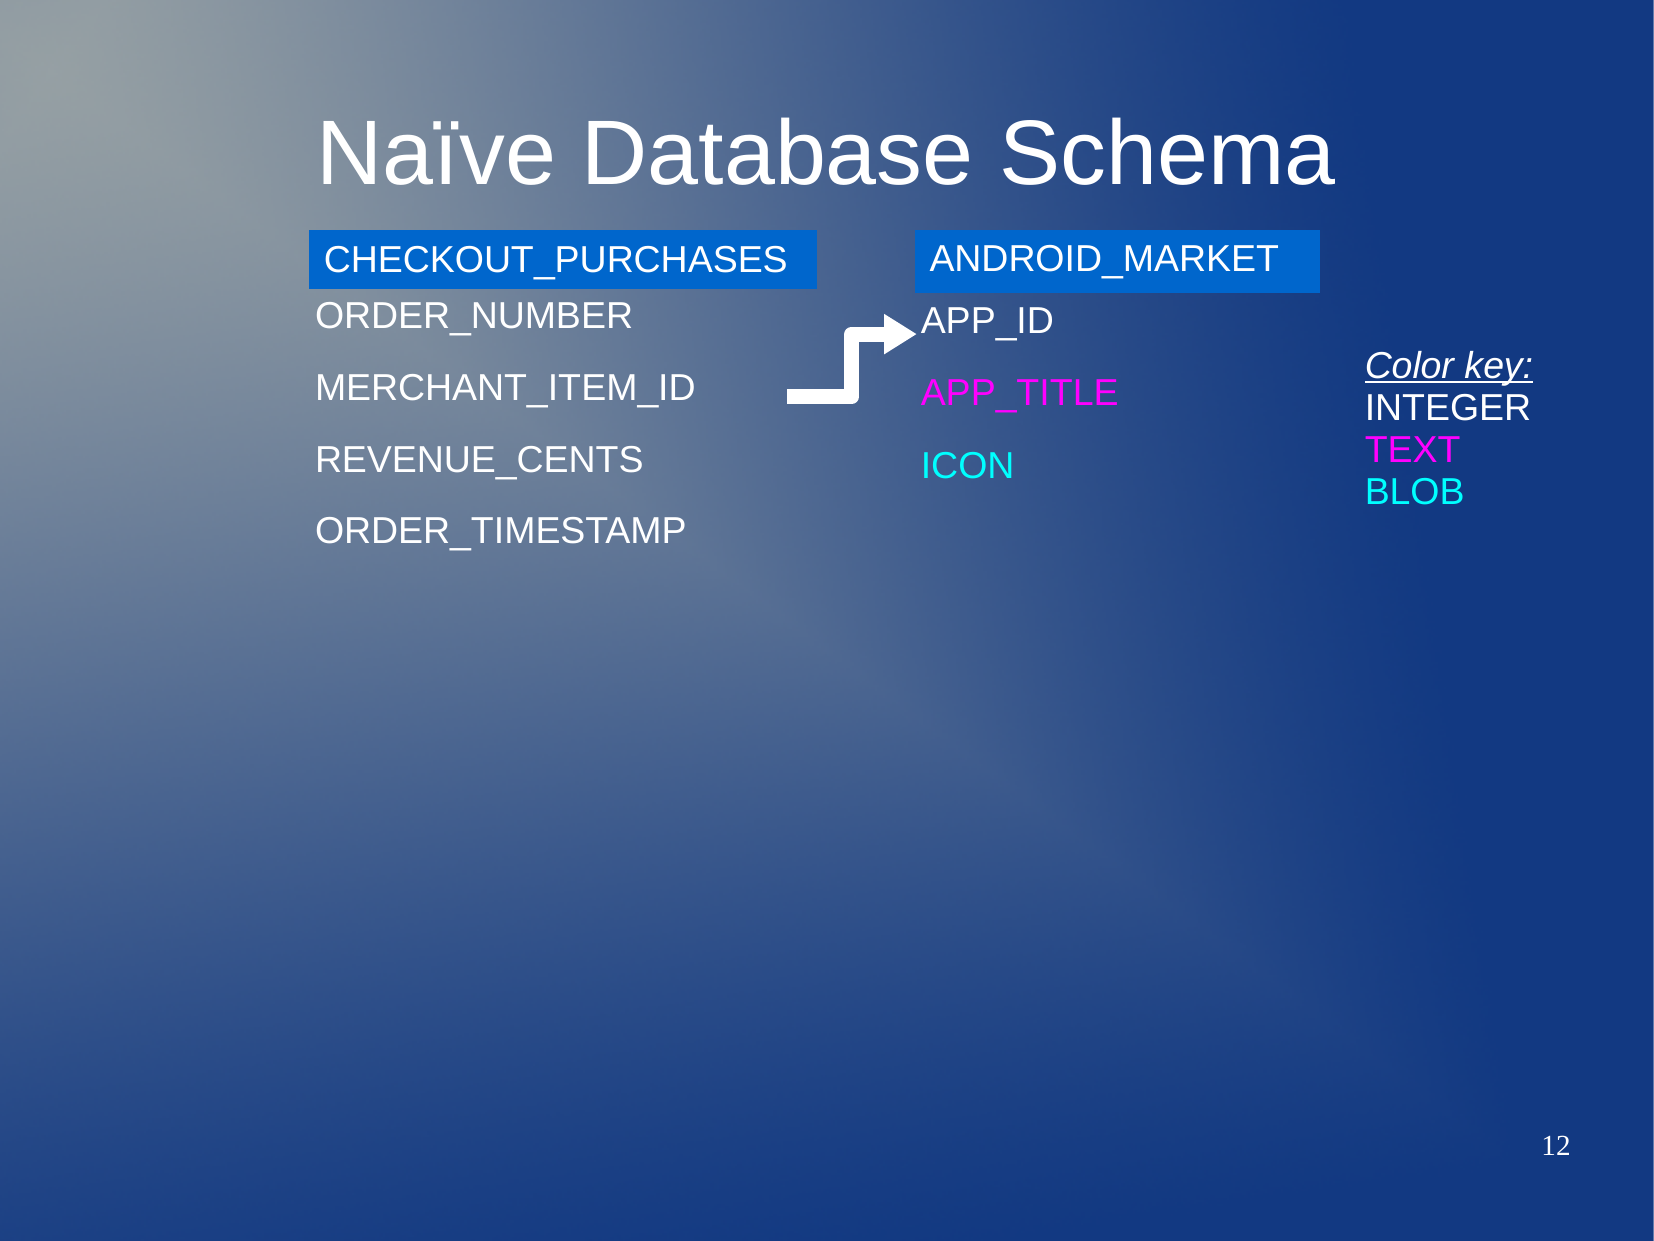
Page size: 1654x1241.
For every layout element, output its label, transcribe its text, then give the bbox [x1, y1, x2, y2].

table_cell MERCHANT_ITEM_ID [309, 361, 817, 432]
title Naïve Database Schema [82, 49, 1571, 257]
table_header ANDROID_MARKET [915, 230, 1320, 293]
table_cell REVENUE_CENTS [309, 432, 817, 504]
table_header CHECKOUT_PURCHASES [309, 230, 817, 289]
table_cell ORDER_NUMBER [309, 289, 817, 361]
table_cell APP_TITLE [915, 366, 1320, 438]
text_box Color key: INTEGER TEXT BLOB [1350, 337, 1613, 521]
table_cell APP_ID [915, 293, 1320, 366]
table_cell ICON [915, 438, 1320, 511]
table_cell ORDER_TIMESTAMP [309, 504, 817, 563]
picture [0, 0, 1654, 1241]
